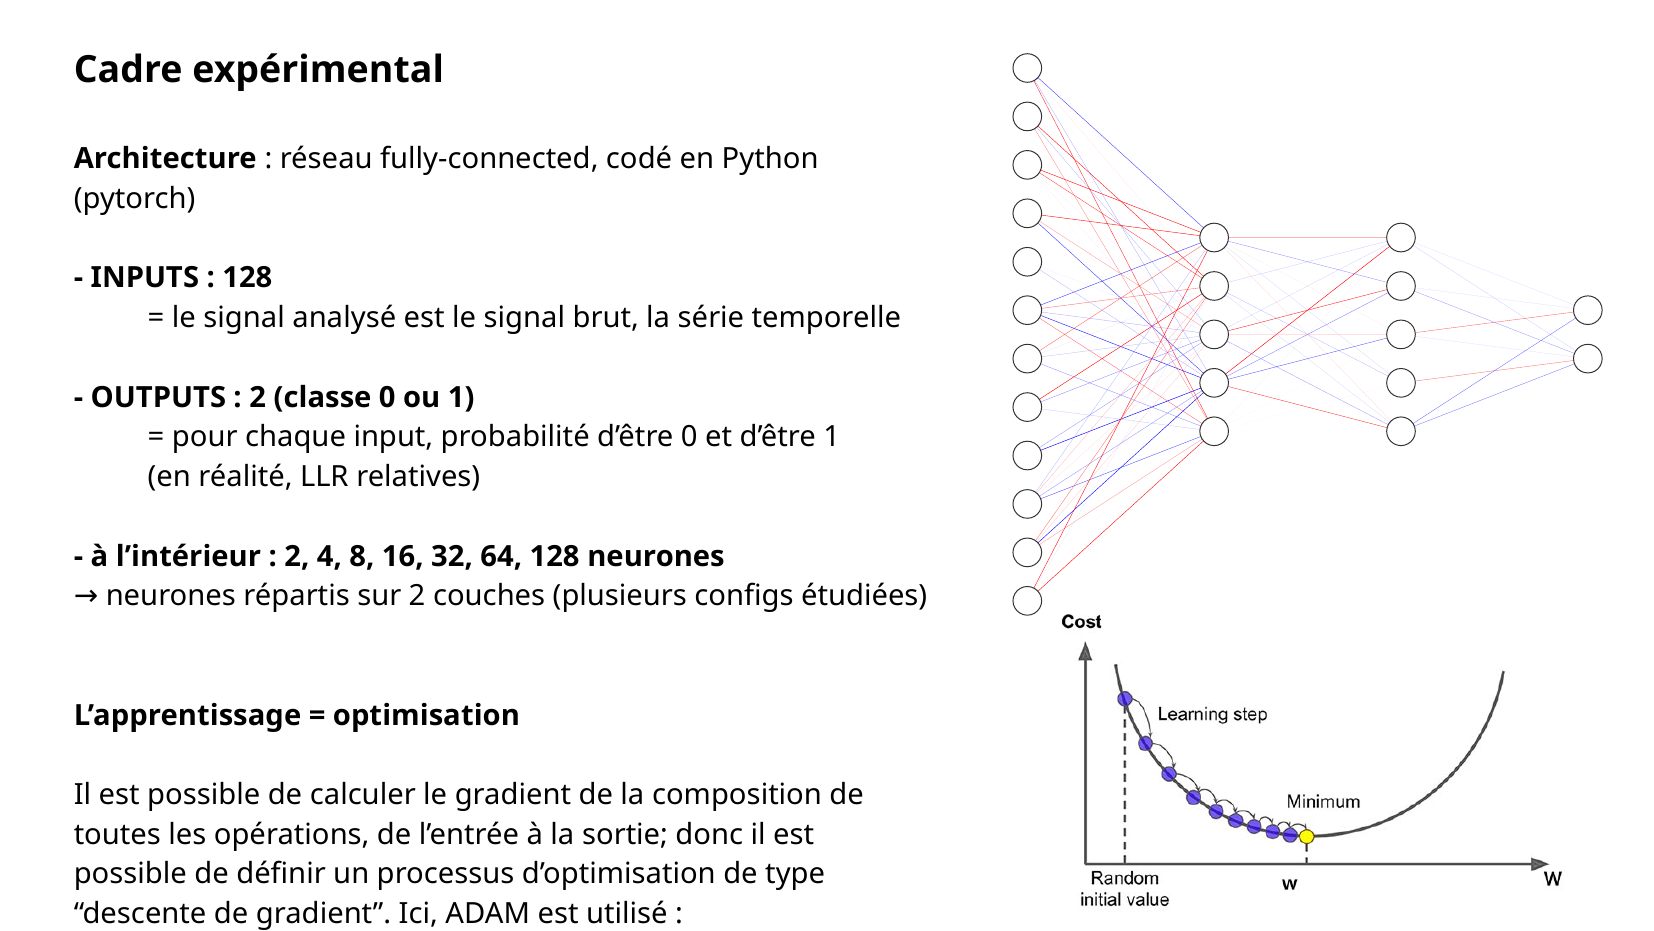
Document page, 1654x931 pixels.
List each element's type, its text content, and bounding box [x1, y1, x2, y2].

text_box Cadre expérimental [59, 35, 962, 93]
text_box Architecture : réseau fully-connected, codé en Python (pytorch) - INPUTS : 128 = le signal analysé est le signal brut, la série temporelle - OUTPUTS : 2 (classe 0 ou 1) = pour chaque input, probabilité d’être 0 et d’être 1 (en réalité, LLR relatives) - à l’intérieur : 2, 4, 8, 16, 32, 64, 128 neurones → neurones répartis sur 2 couches (plusieurs configs étudiées) L’apprentissage = optimisation Il est possible de calculer le gradient de la composition de toutes les opérations, de l’entrée à la sortie; donc il est possible de définir un processus d’optimisation de type “descente de gradient”. Ici, ADAM est utilisé : 1. g le gradient → 2 ema sur g (espérance et std) 2. w (poids réseau) = w – step x esp / (std + eps) → apprentissage par “batch” et par “epoch” [59, 129, 945, 899]
picture [962, 35, 1636, 930]
